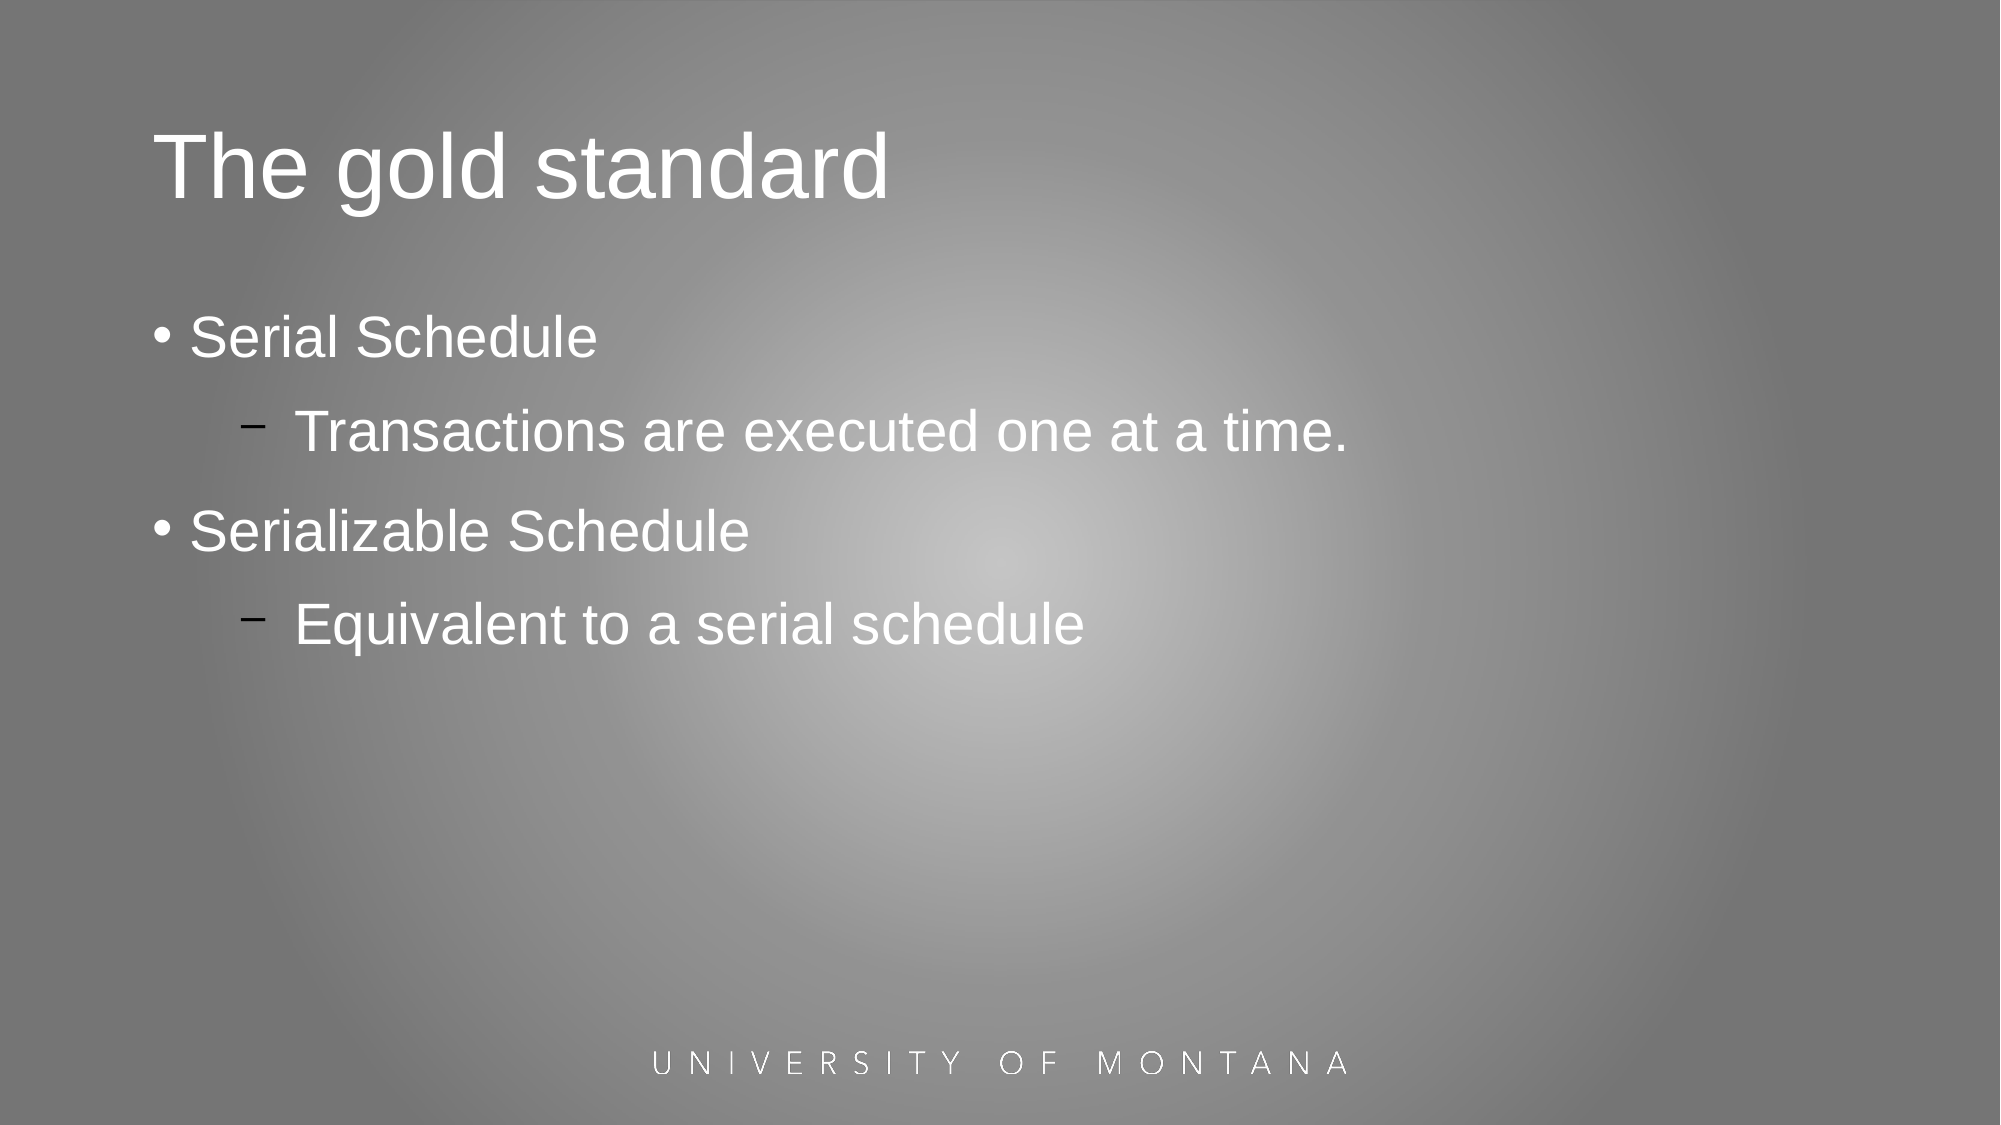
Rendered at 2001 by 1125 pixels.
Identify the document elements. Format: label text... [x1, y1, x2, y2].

list Serial Schedule Transactions are executed one at a time. Serializable Schedule Equivalent to a serial schedule [137, 299, 1863, 1014]
title The gold standard [137, 59, 1863, 278]
picture [0, 0, 2000, 1125]
